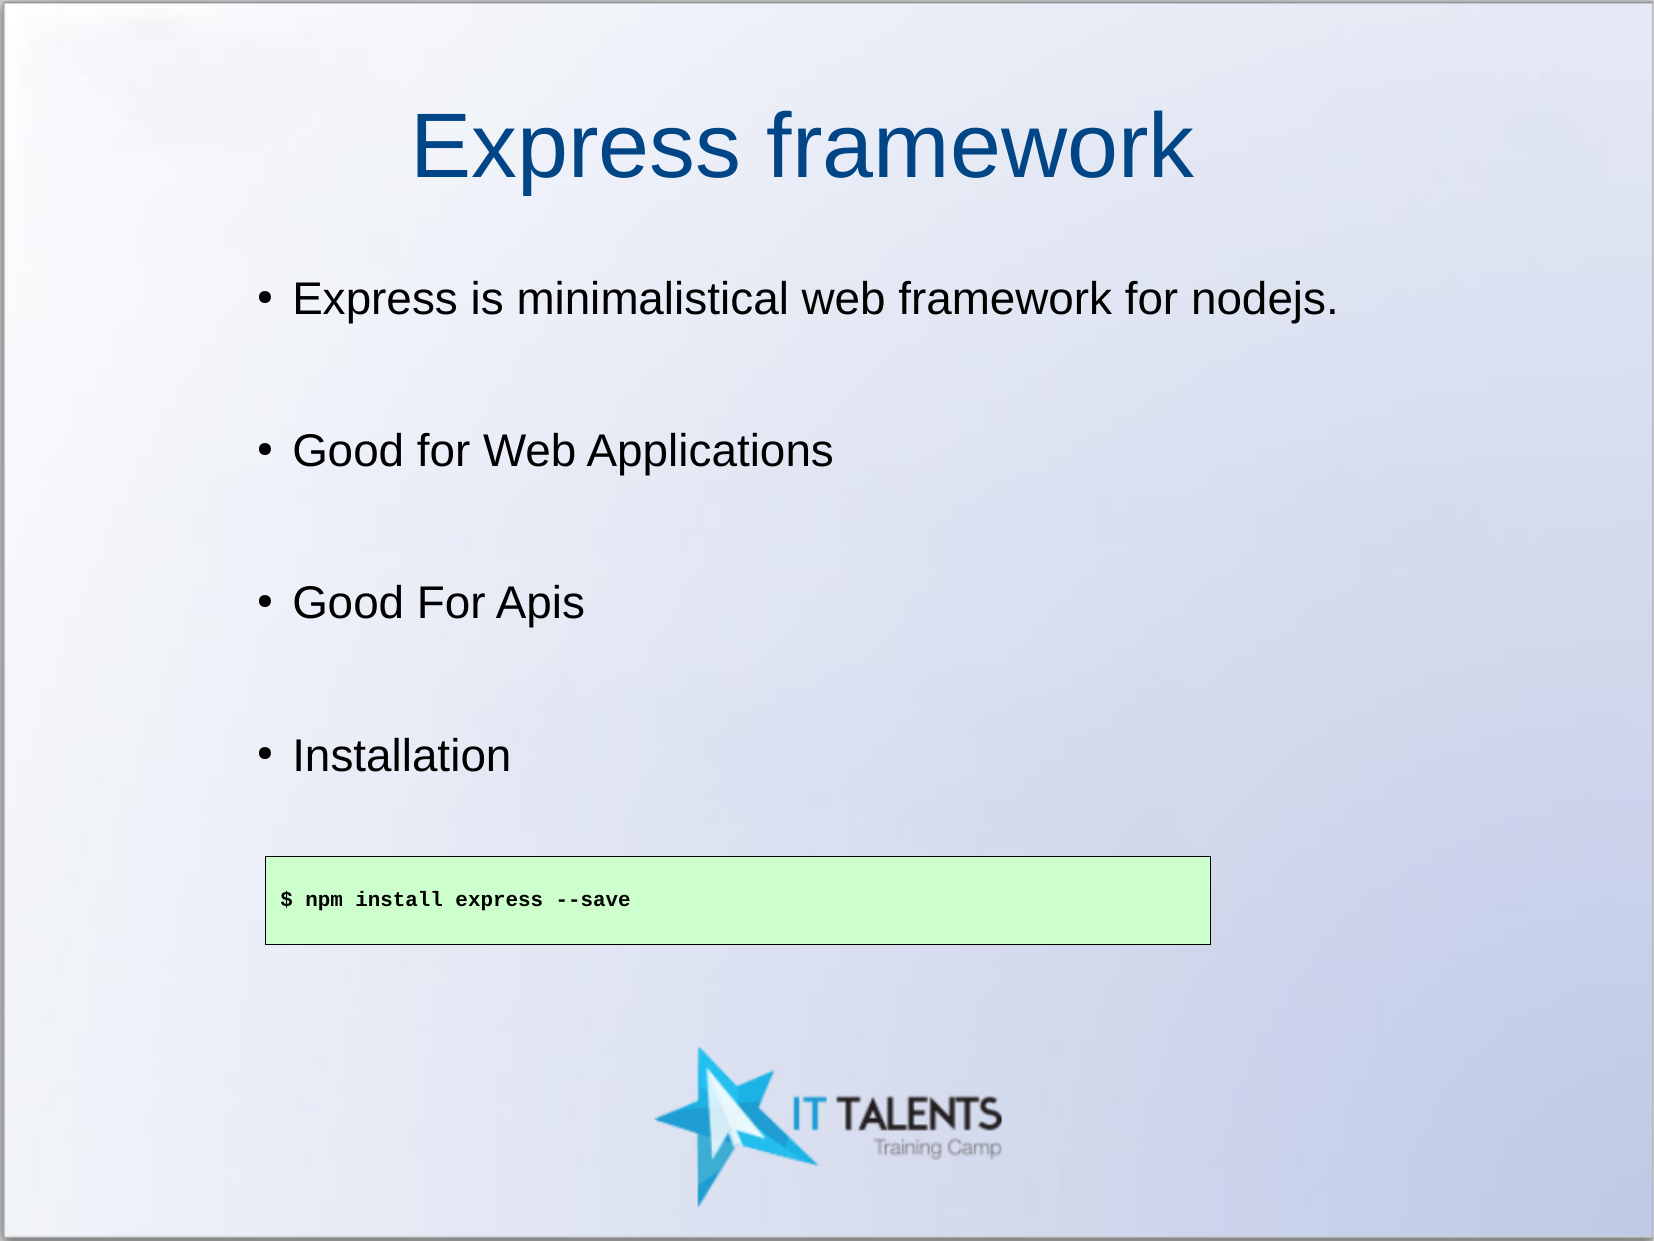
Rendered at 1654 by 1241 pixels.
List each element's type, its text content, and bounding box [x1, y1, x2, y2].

picture [0, 0, 1654, 1241]
text_box Express is minimalistical web framework for nodejs. Good for Web Applications Good For Apis Installation [206, 265, 1536, 916]
title Express framework [59, 56, 1548, 237]
text_box $ npm install express --save [265, 856, 1211, 945]
